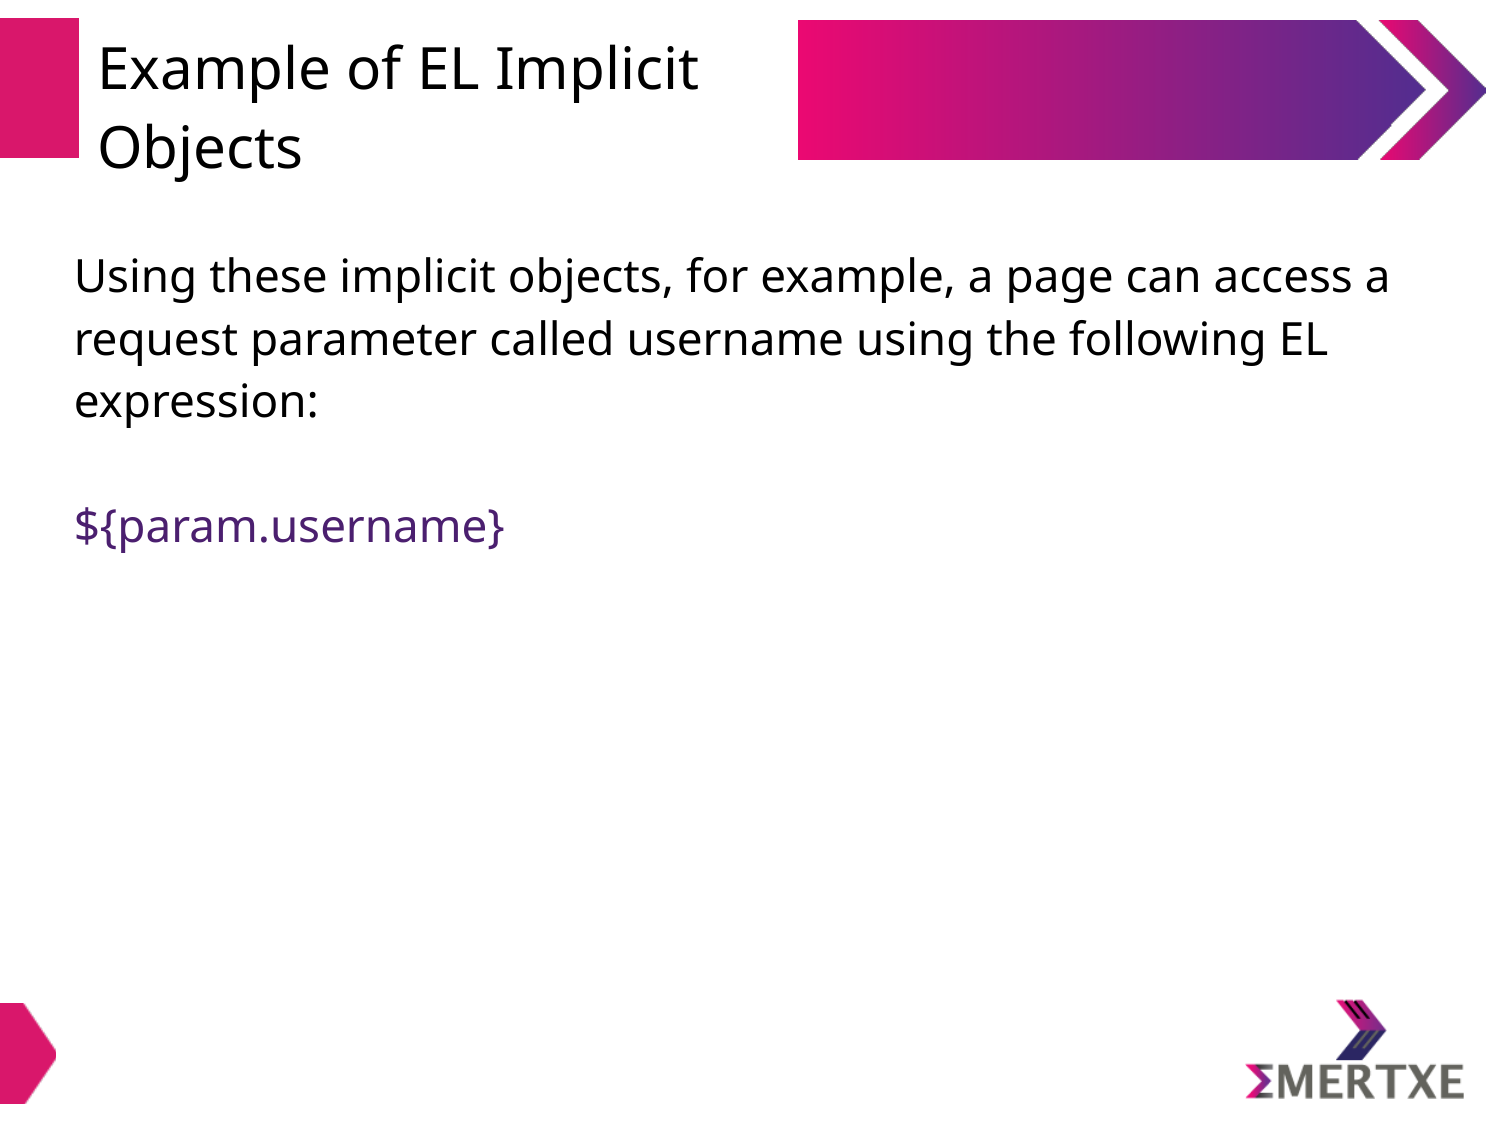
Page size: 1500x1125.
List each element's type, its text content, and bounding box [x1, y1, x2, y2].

picture [798, 20, 1486, 160]
picture [1245, 996, 1465, 1099]
text_box Example of EL Implicit Objects [82, 20, 768, 171]
text_box Using these implicit objects, for example, a page can access a request parameter called username using the following EL expression: ${param.username} [59, 236, 1418, 519]
